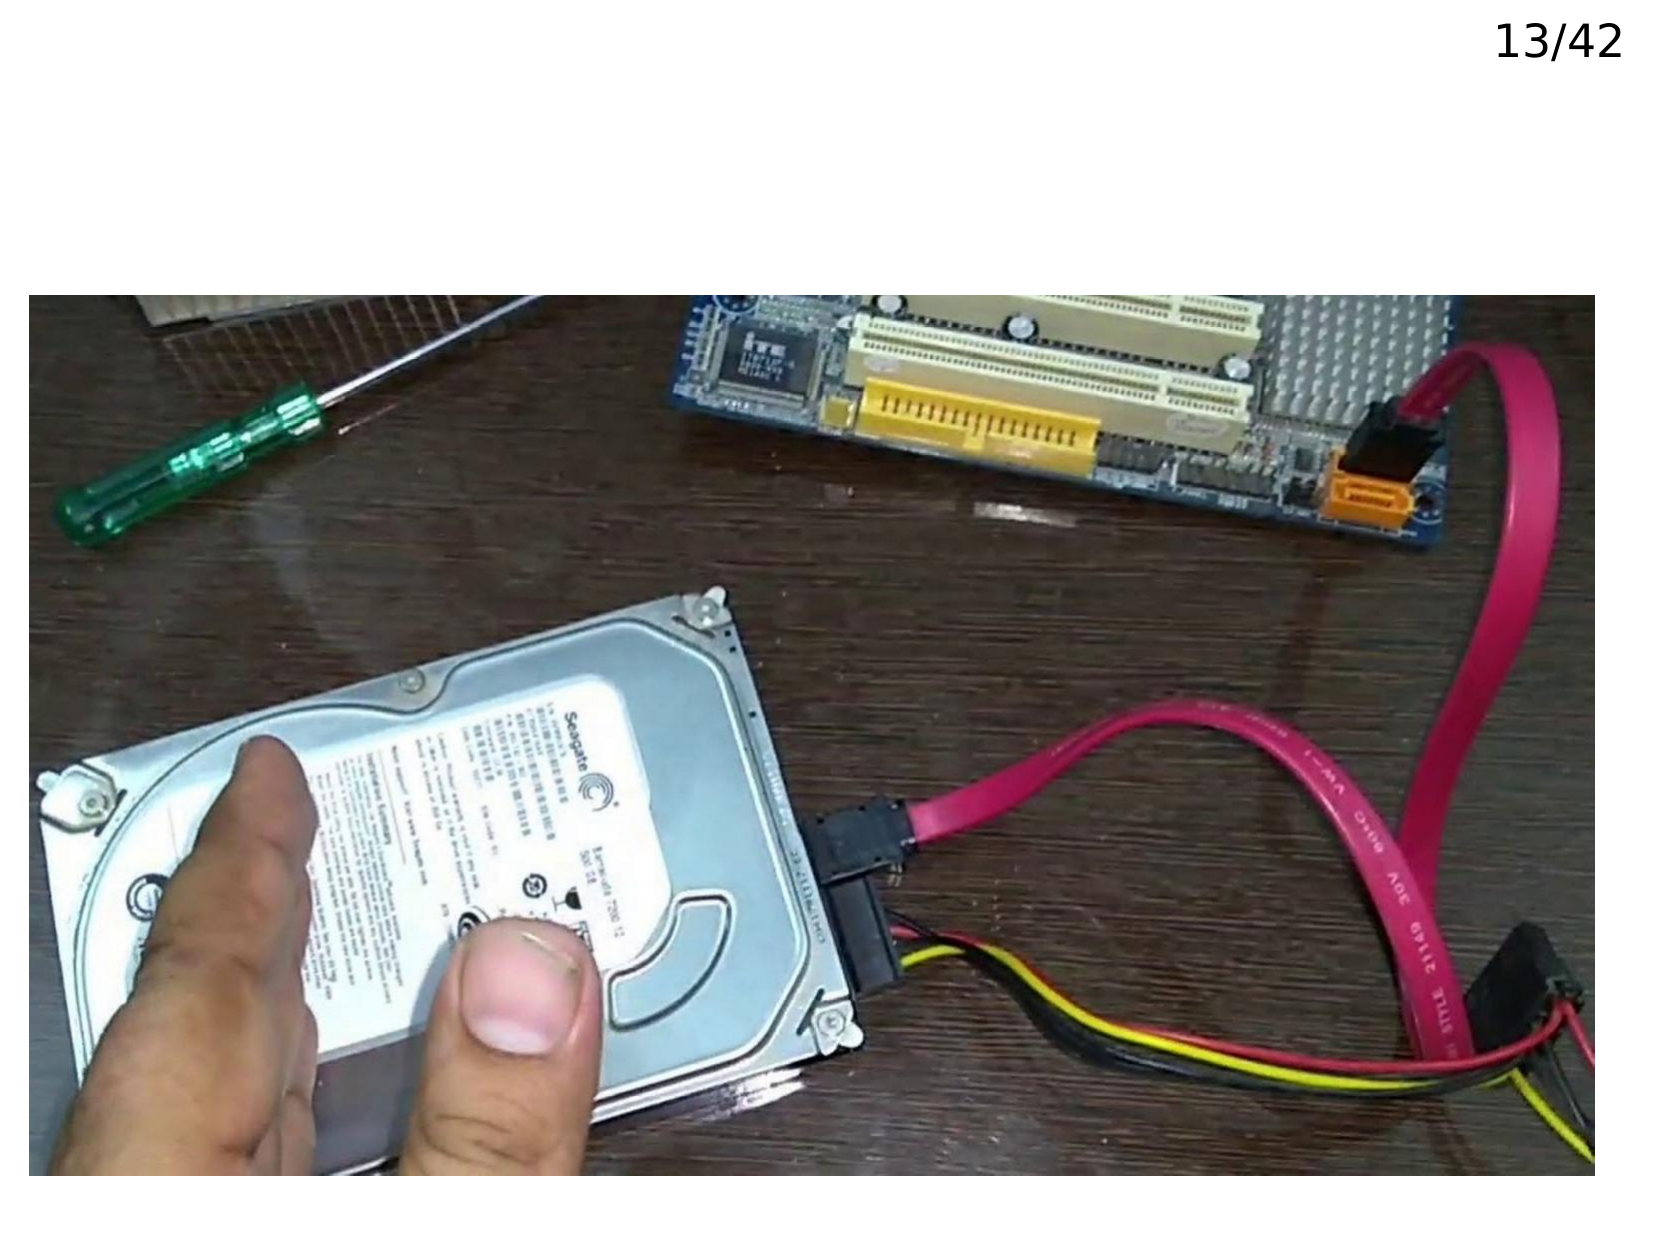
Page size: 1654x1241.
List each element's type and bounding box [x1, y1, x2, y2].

picture [29, 295, 1595, 1176]
